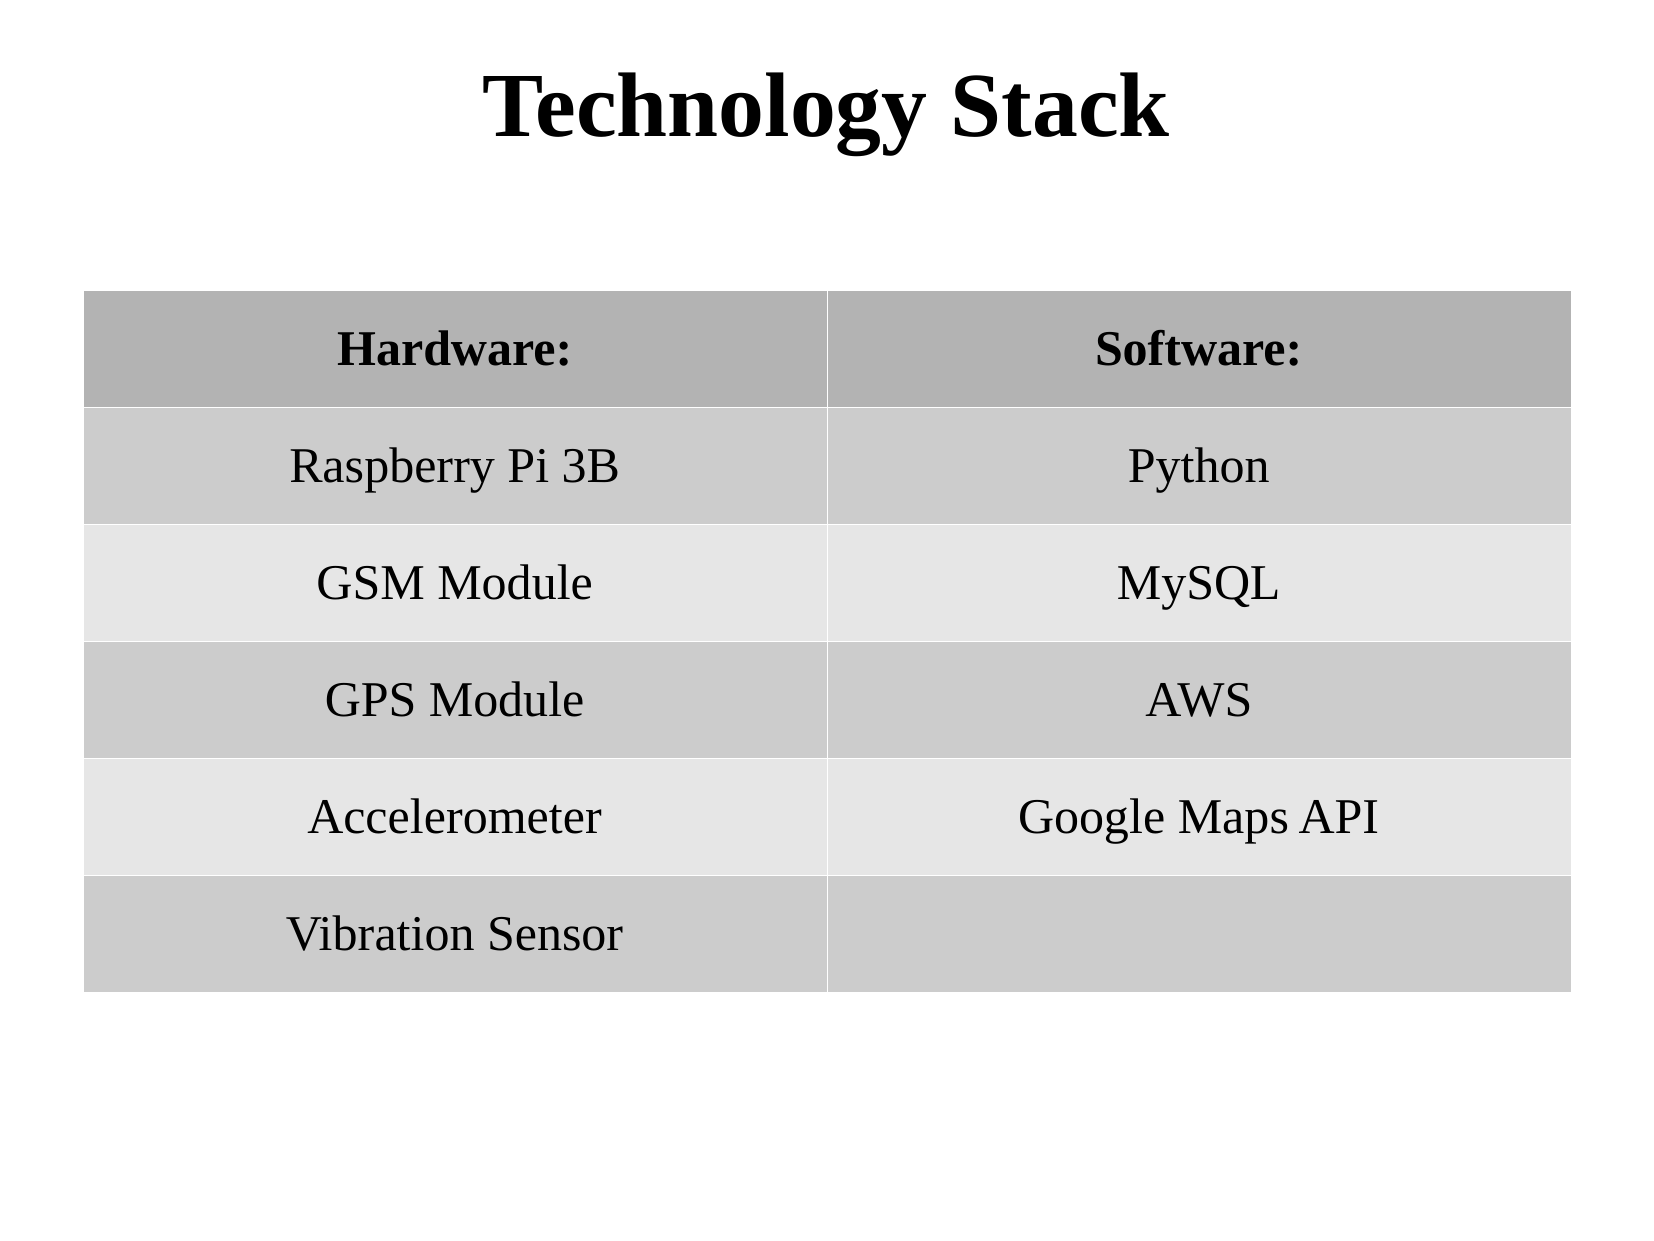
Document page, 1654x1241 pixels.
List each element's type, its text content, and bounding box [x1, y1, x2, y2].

title Technology Stack [82, 49, 1571, 257]
table_cell Google Maps API [828, 759, 1571, 875]
table_header Software: [828, 291, 1571, 407]
table_header Hardware: [84, 291, 827, 407]
table_cell AWS [828, 642, 1571, 758]
table_cell Vibration Sensor [84, 876, 827, 992]
table_cell GSM Module [84, 525, 827, 641]
table_cell Python [828, 408, 1571, 524]
table_cell GPS Module [84, 642, 827, 758]
table_cell MySQL [828, 525, 1571, 641]
table_cell Raspberry Pi 3B [84, 408, 827, 524]
table_cell Accelerometer [84, 759, 827, 875]
table_cell [828, 876, 1571, 992]
